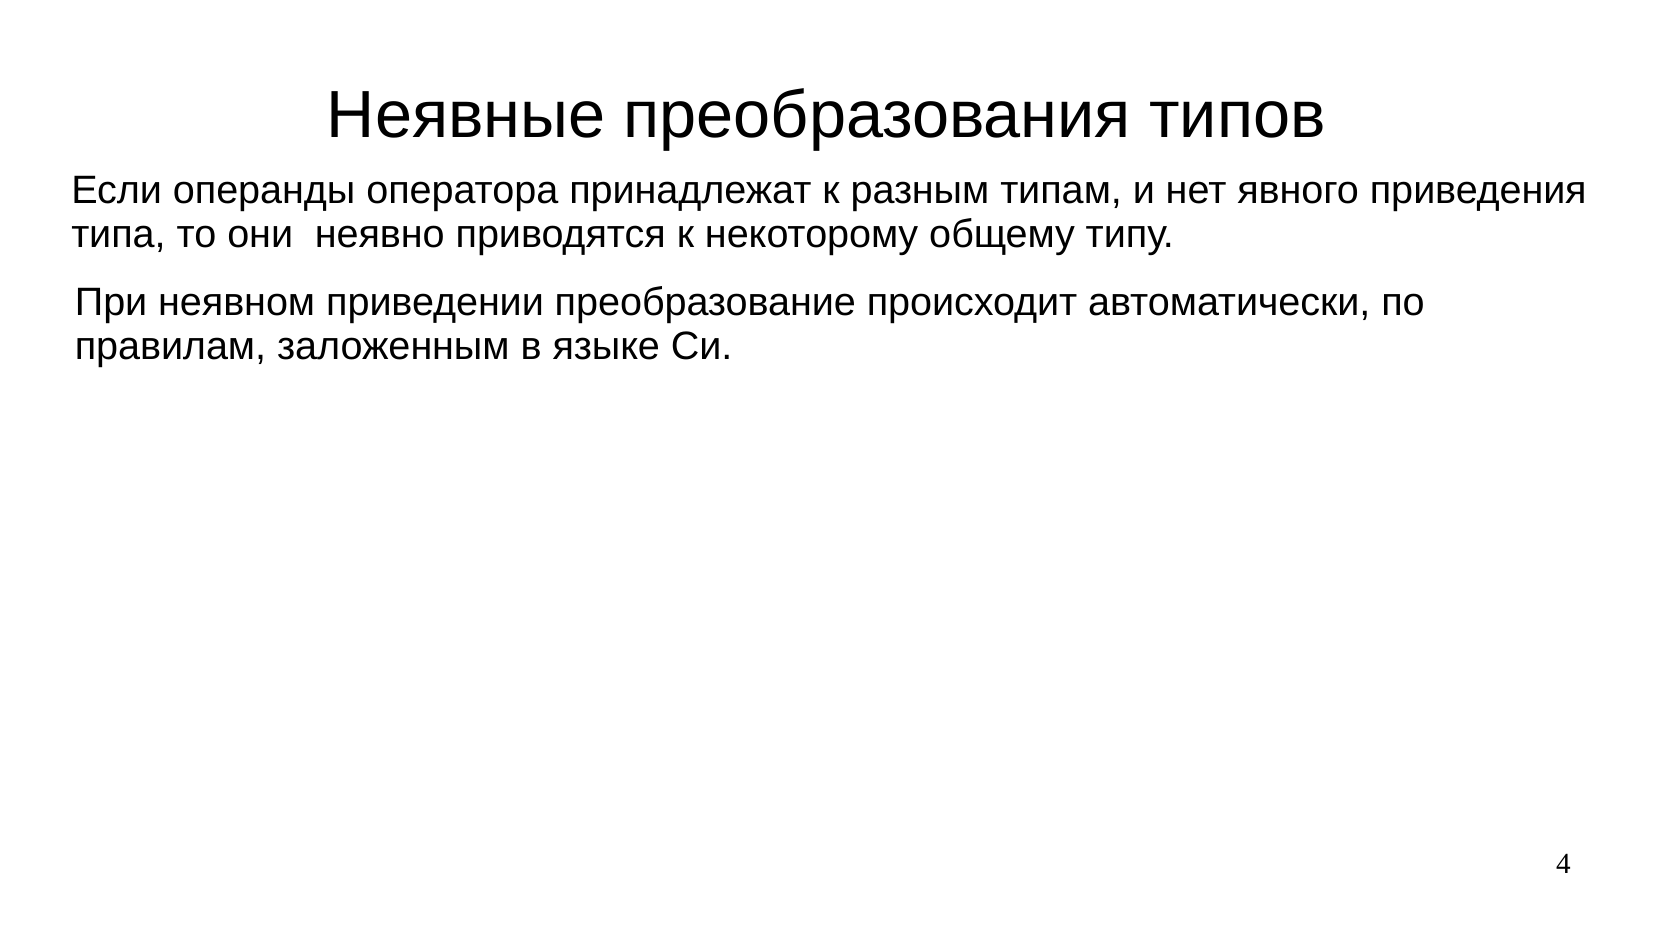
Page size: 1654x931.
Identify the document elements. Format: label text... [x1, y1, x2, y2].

text_box При неявном приведении преобразование происходит автоматически, по правилам, заложенным в языке Си. [60, 272, 1621, 376]
text_box Если операнды оператора принадлежат к разным типам, и нет явного приведения типа, то они неявно приводятся к некоторому общему типу. [56, 160, 1621, 264]
title Неявные преобразования типов [82, 37, 1571, 160]
